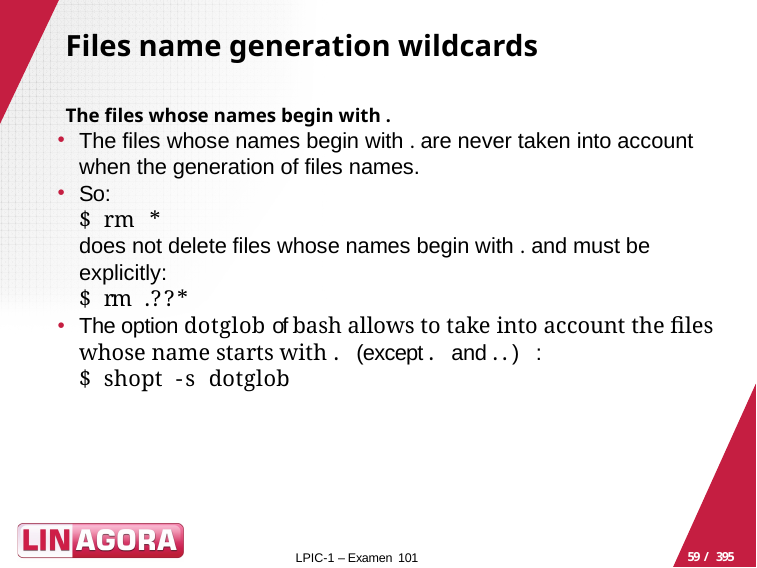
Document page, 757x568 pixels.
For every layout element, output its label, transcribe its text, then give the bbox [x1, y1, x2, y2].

text_box LPIC-1 – Examen 101 [293, 549, 420, 568]
text_box Files name generation wildcards [63, 26, 697, 103]
text_box [17, 520, 184, 562]
text_box The files whose names begin with . The files whose names begin with . are never taken into account when the generation of files names. So: $ rm * does not delete files whose names begin with . and must be explicitly: $ rm .??* The option dotglob of bash allows to take into account the files whose name starts with . (except . and ..) : $ shopt -s dotglob [32, 103, 724, 460]
text_box <numéro> / 395 [683, 549, 747, 568]
picture [0, 0, 352, 352]
